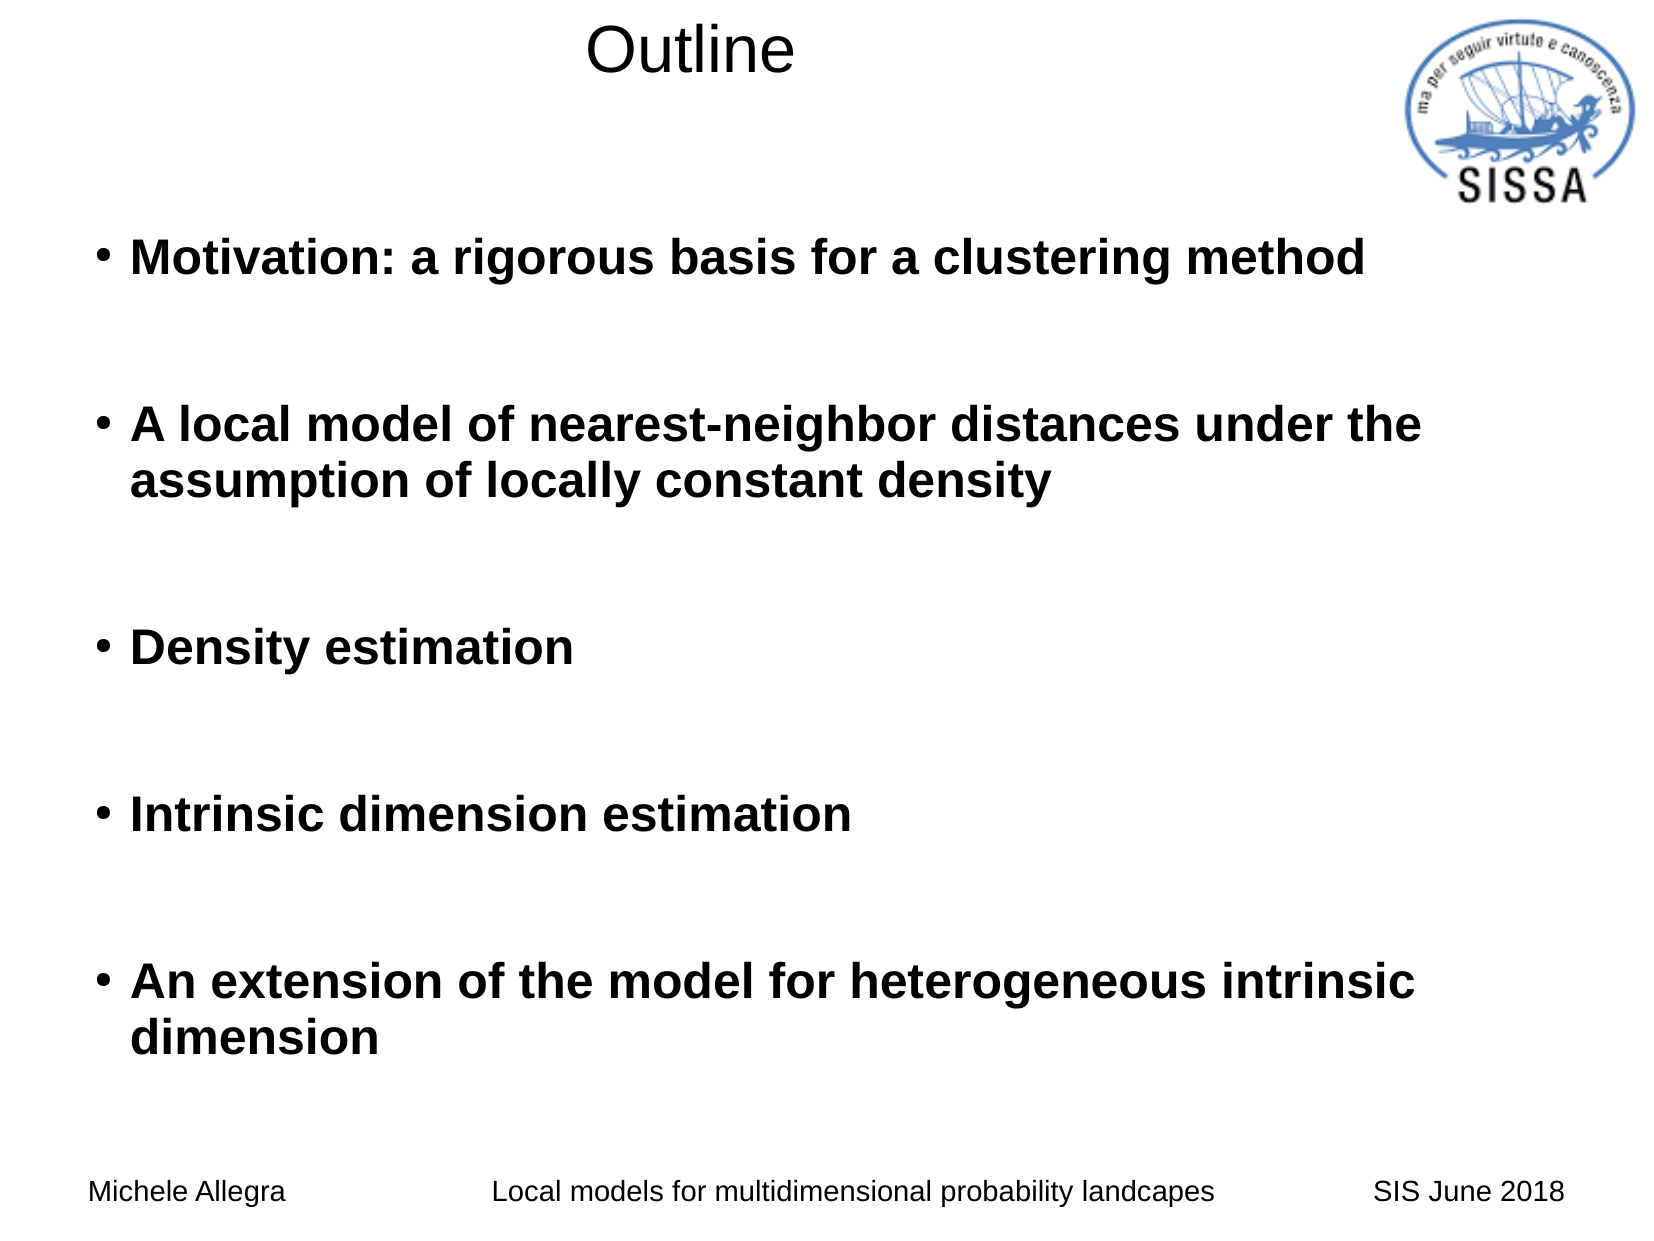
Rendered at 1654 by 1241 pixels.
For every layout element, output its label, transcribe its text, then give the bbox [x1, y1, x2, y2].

title Outline [64, 0, 1317, 101]
subtitle Motivation: a rigorous basis for a clustering method A local model of nearest-neighbor distances under the assumption of locally constant density Density estimation Intrinsic dimension estimation An extension of the model for heterogeneous intrinsic dimension [94, 153, 1583, 1085]
title Michele Allegra Local models for multidimensional probability landcapes SIS June 2018 [82, 1153, 1571, 1229]
picture [1391, 16, 1652, 207]
